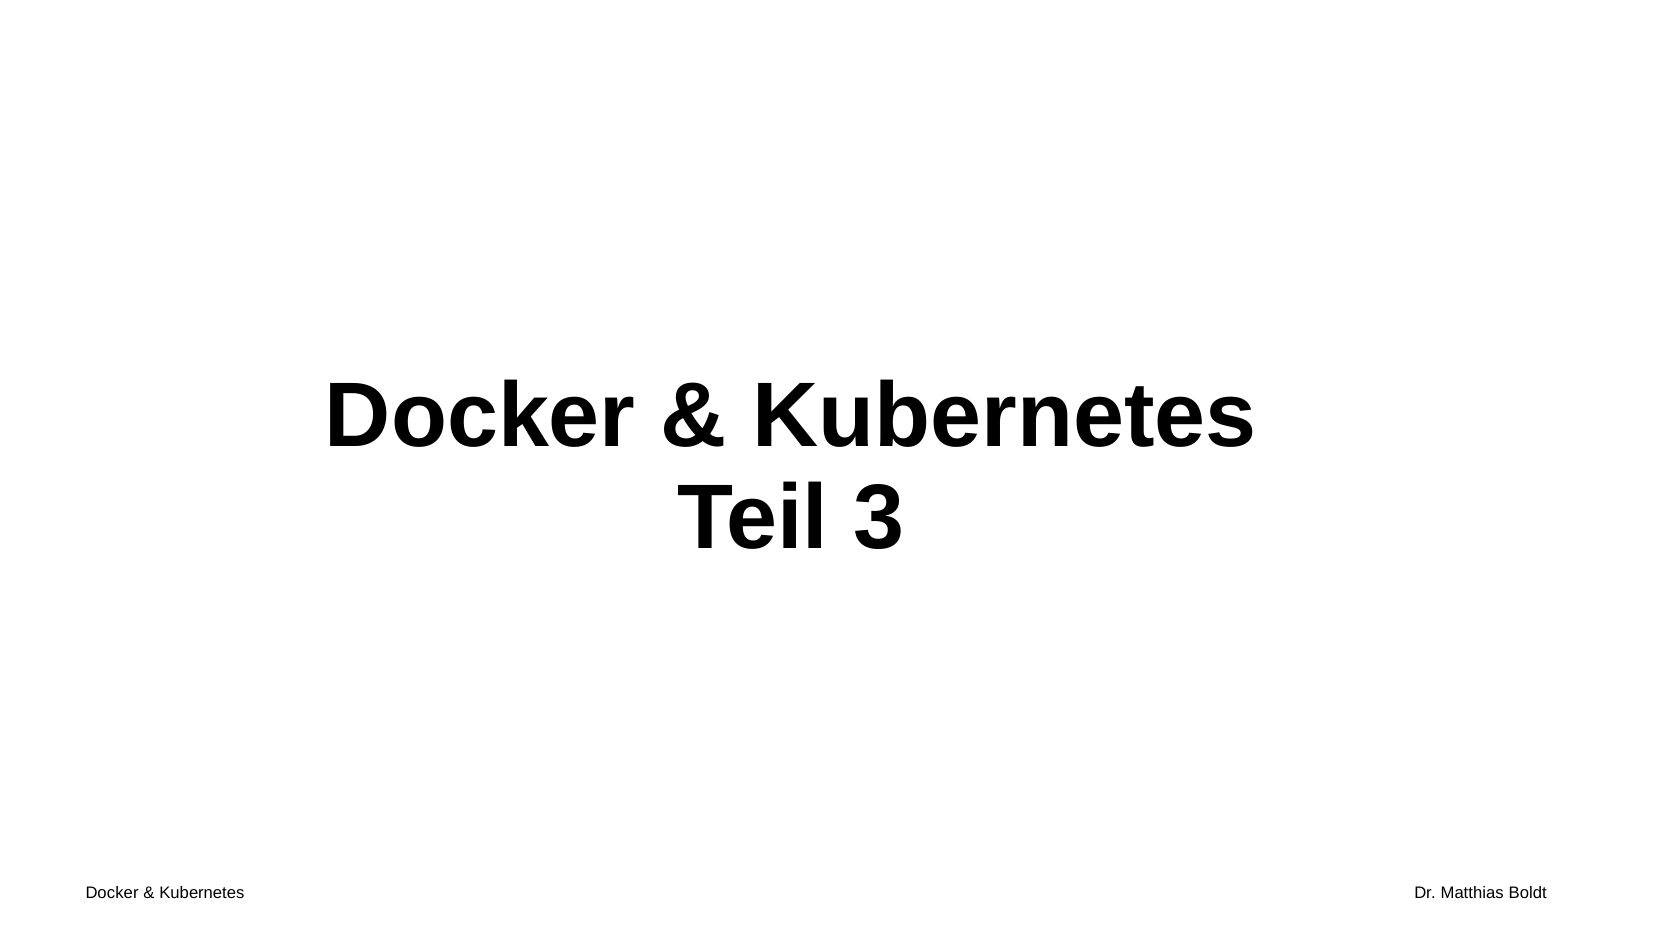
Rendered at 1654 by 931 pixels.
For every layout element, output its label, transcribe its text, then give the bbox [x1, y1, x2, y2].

text_box Docker & Kubernetes Dr. Matthias Boldt [70, 875, 1563, 910]
title Docker & Kubernetes Teil 3 [47, 363, 1536, 569]
